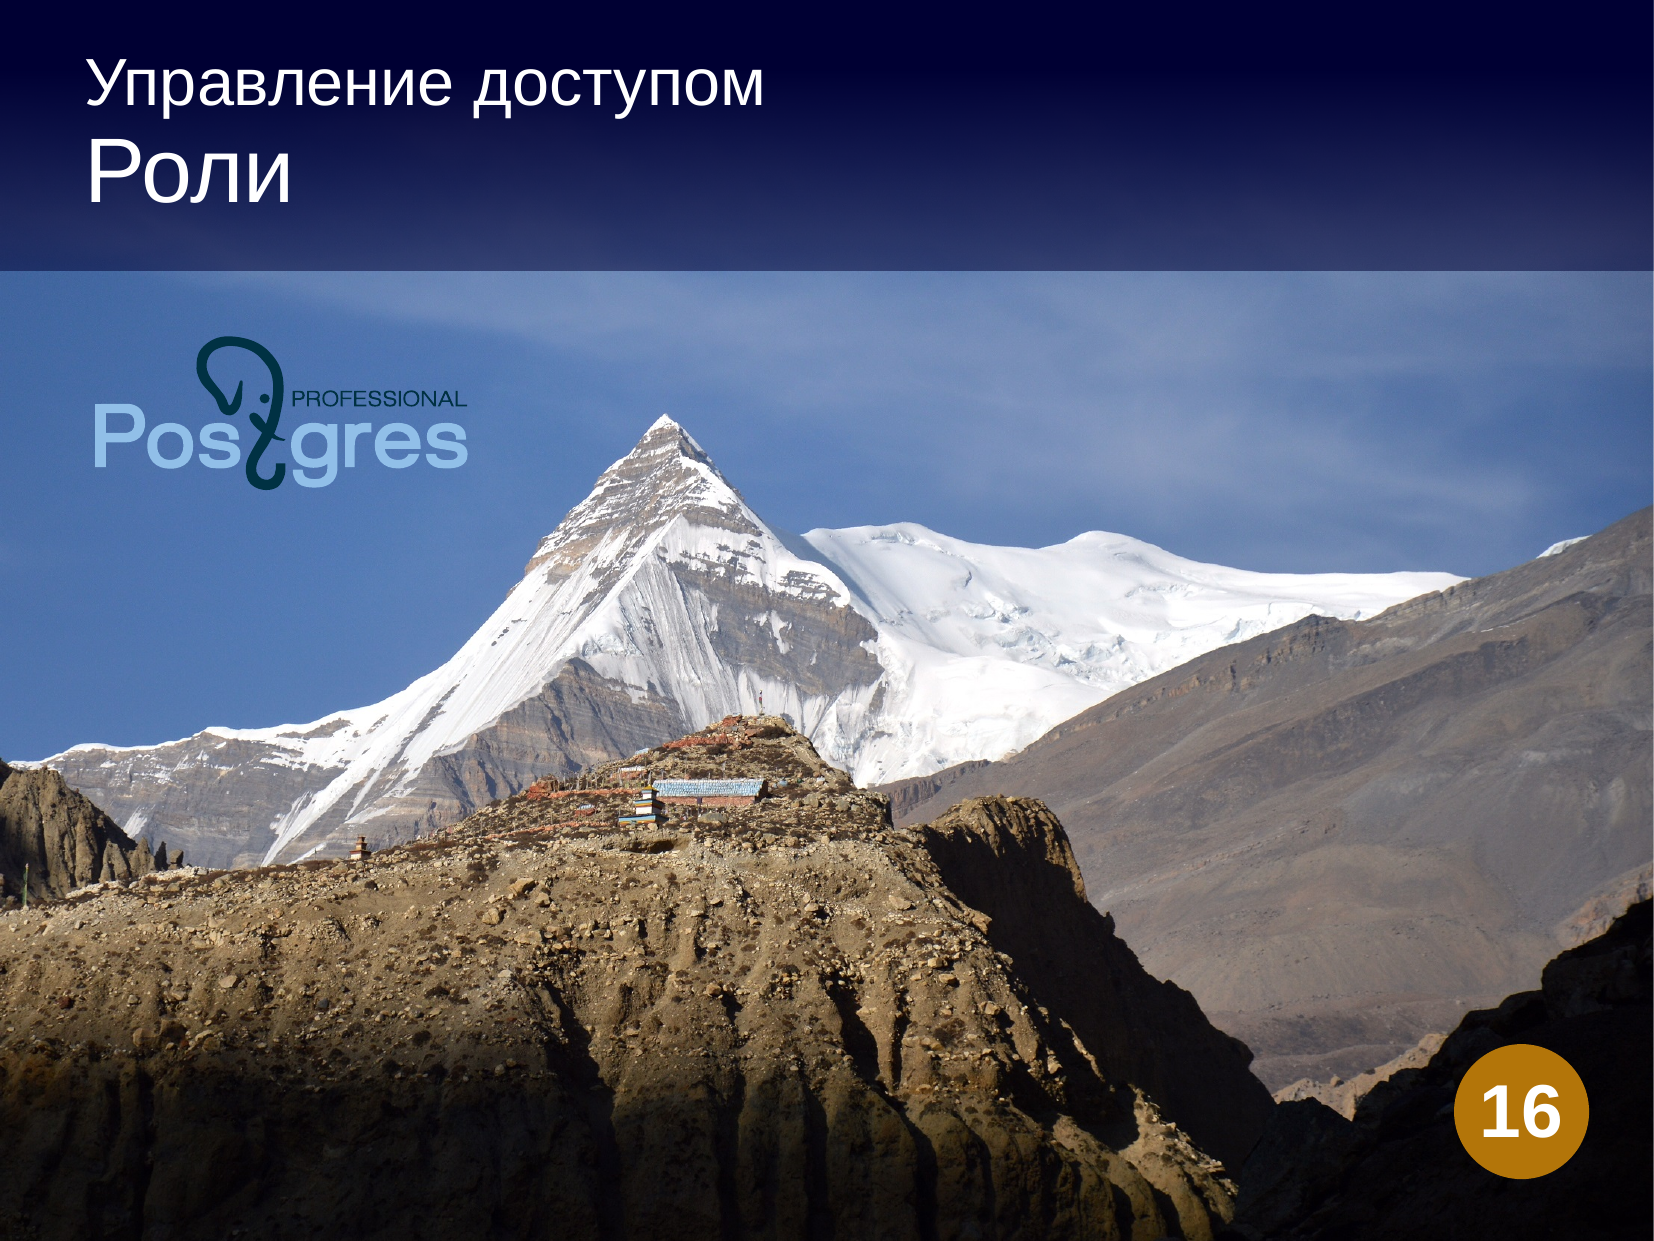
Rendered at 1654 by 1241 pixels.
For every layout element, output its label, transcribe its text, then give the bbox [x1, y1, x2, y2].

title Управление доступом Роли [84, 44, 1636, 251]
text_box 16 [1454, 1044, 1590, 1180]
picture [0, 271, 1654, 1241]
